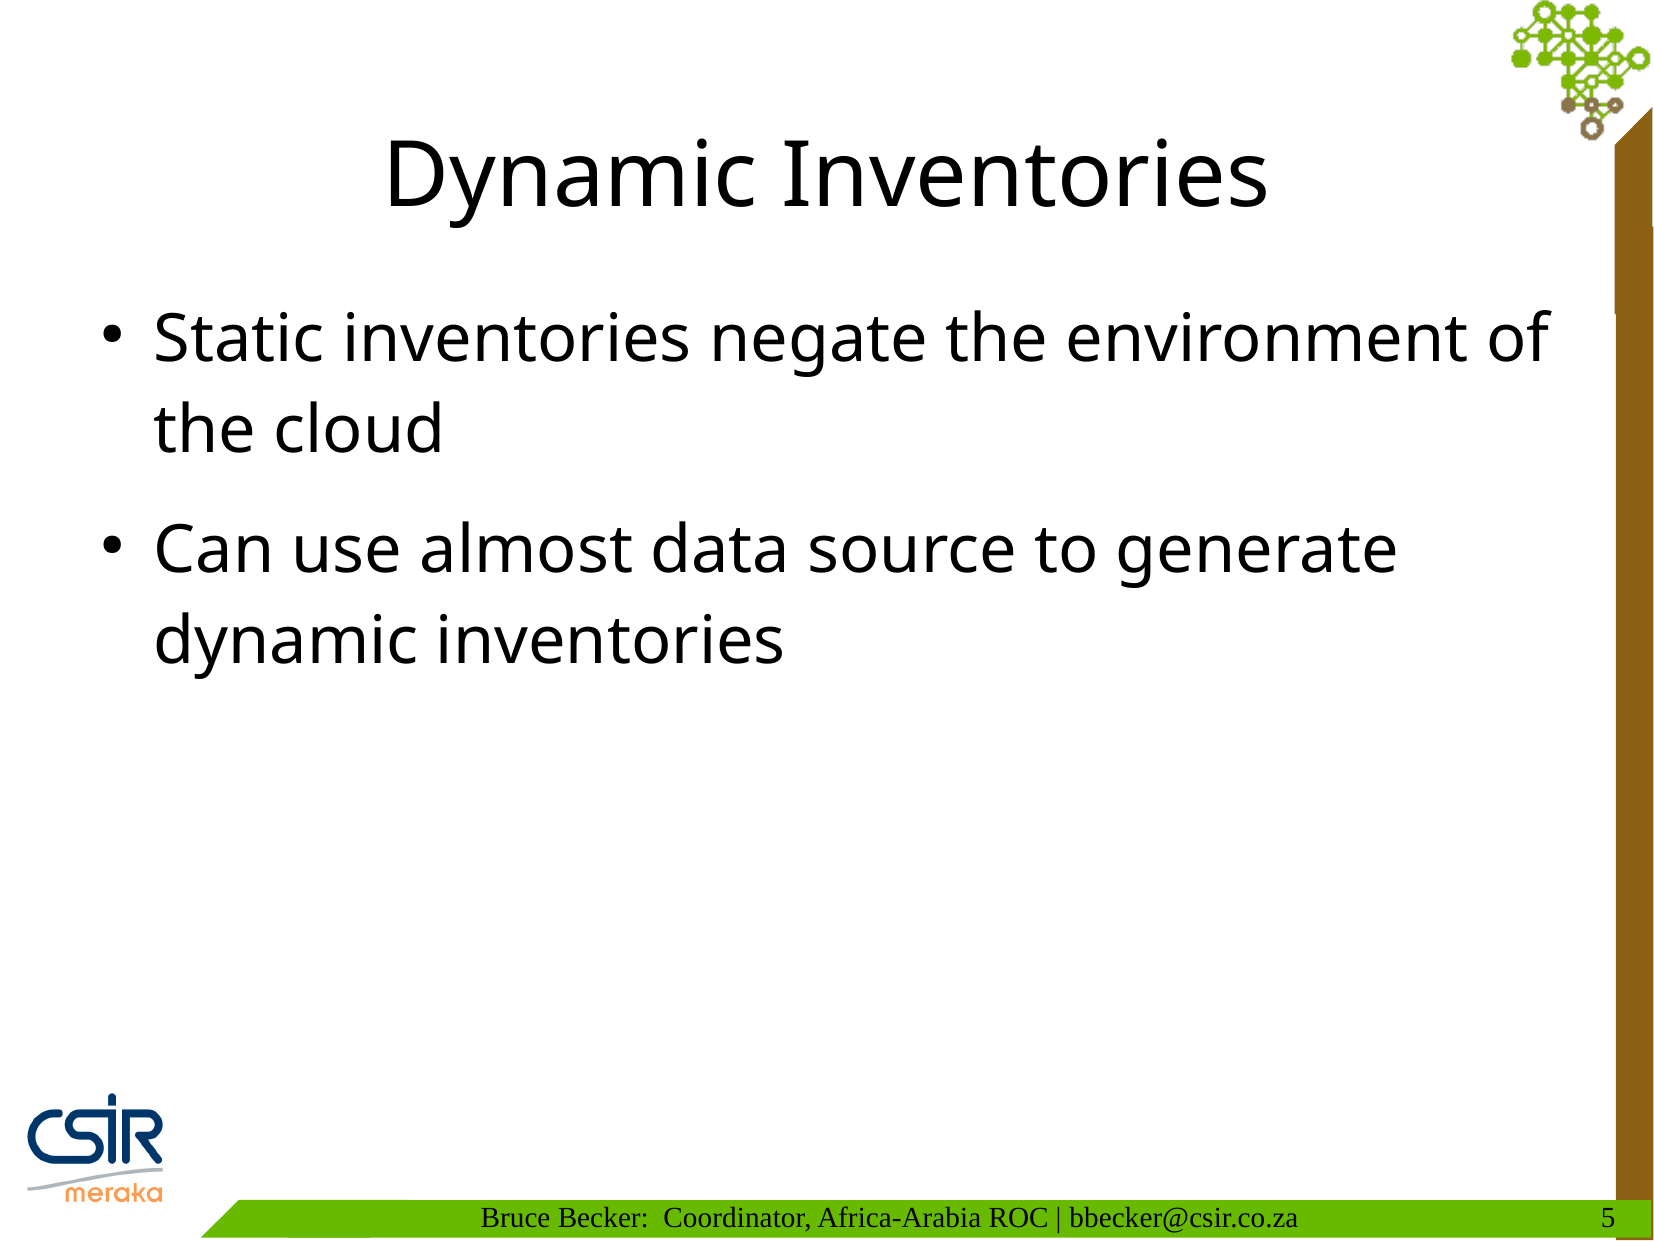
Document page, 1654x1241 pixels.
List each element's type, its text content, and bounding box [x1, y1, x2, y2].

list Static inventories negate the environment of the cloud Can use almost data source to generate dynamic inventories [82, 290, 1571, 1010]
picture [12, 1074, 178, 1225]
title Dynamic Inventories [82, 67, 1571, 275]
picture [1503, 0, 1654, 144]
